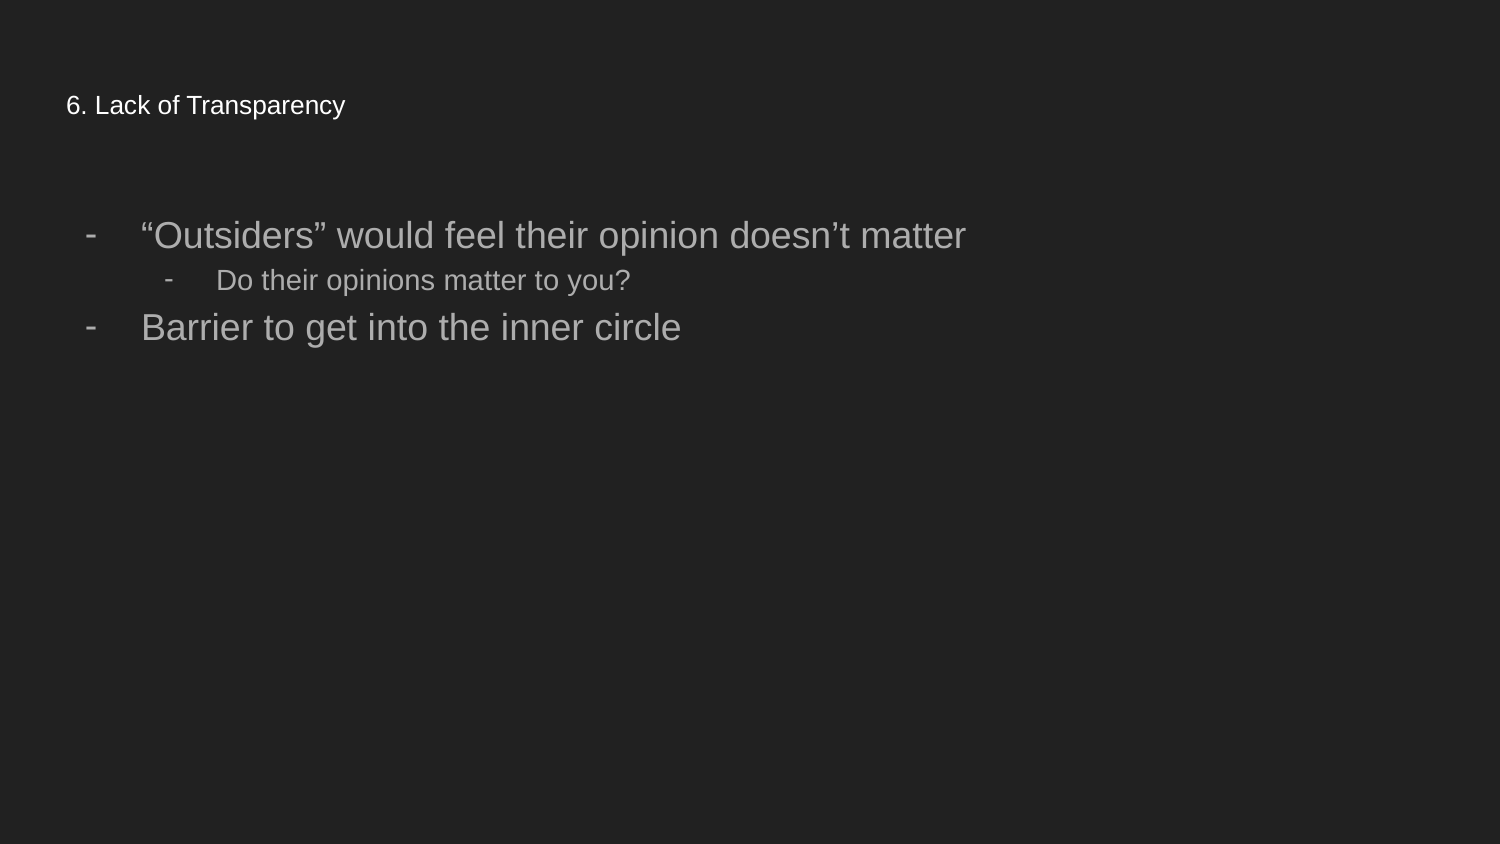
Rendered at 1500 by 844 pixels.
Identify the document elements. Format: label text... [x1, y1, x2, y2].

list “Outsiders” would feel their opinion doesn’t matter Do their opinions matter to you? Barrier to get into the inner circle [51, 189, 1449, 750]
title 6. Lack of Transparency [51, 72, 1449, 167]
